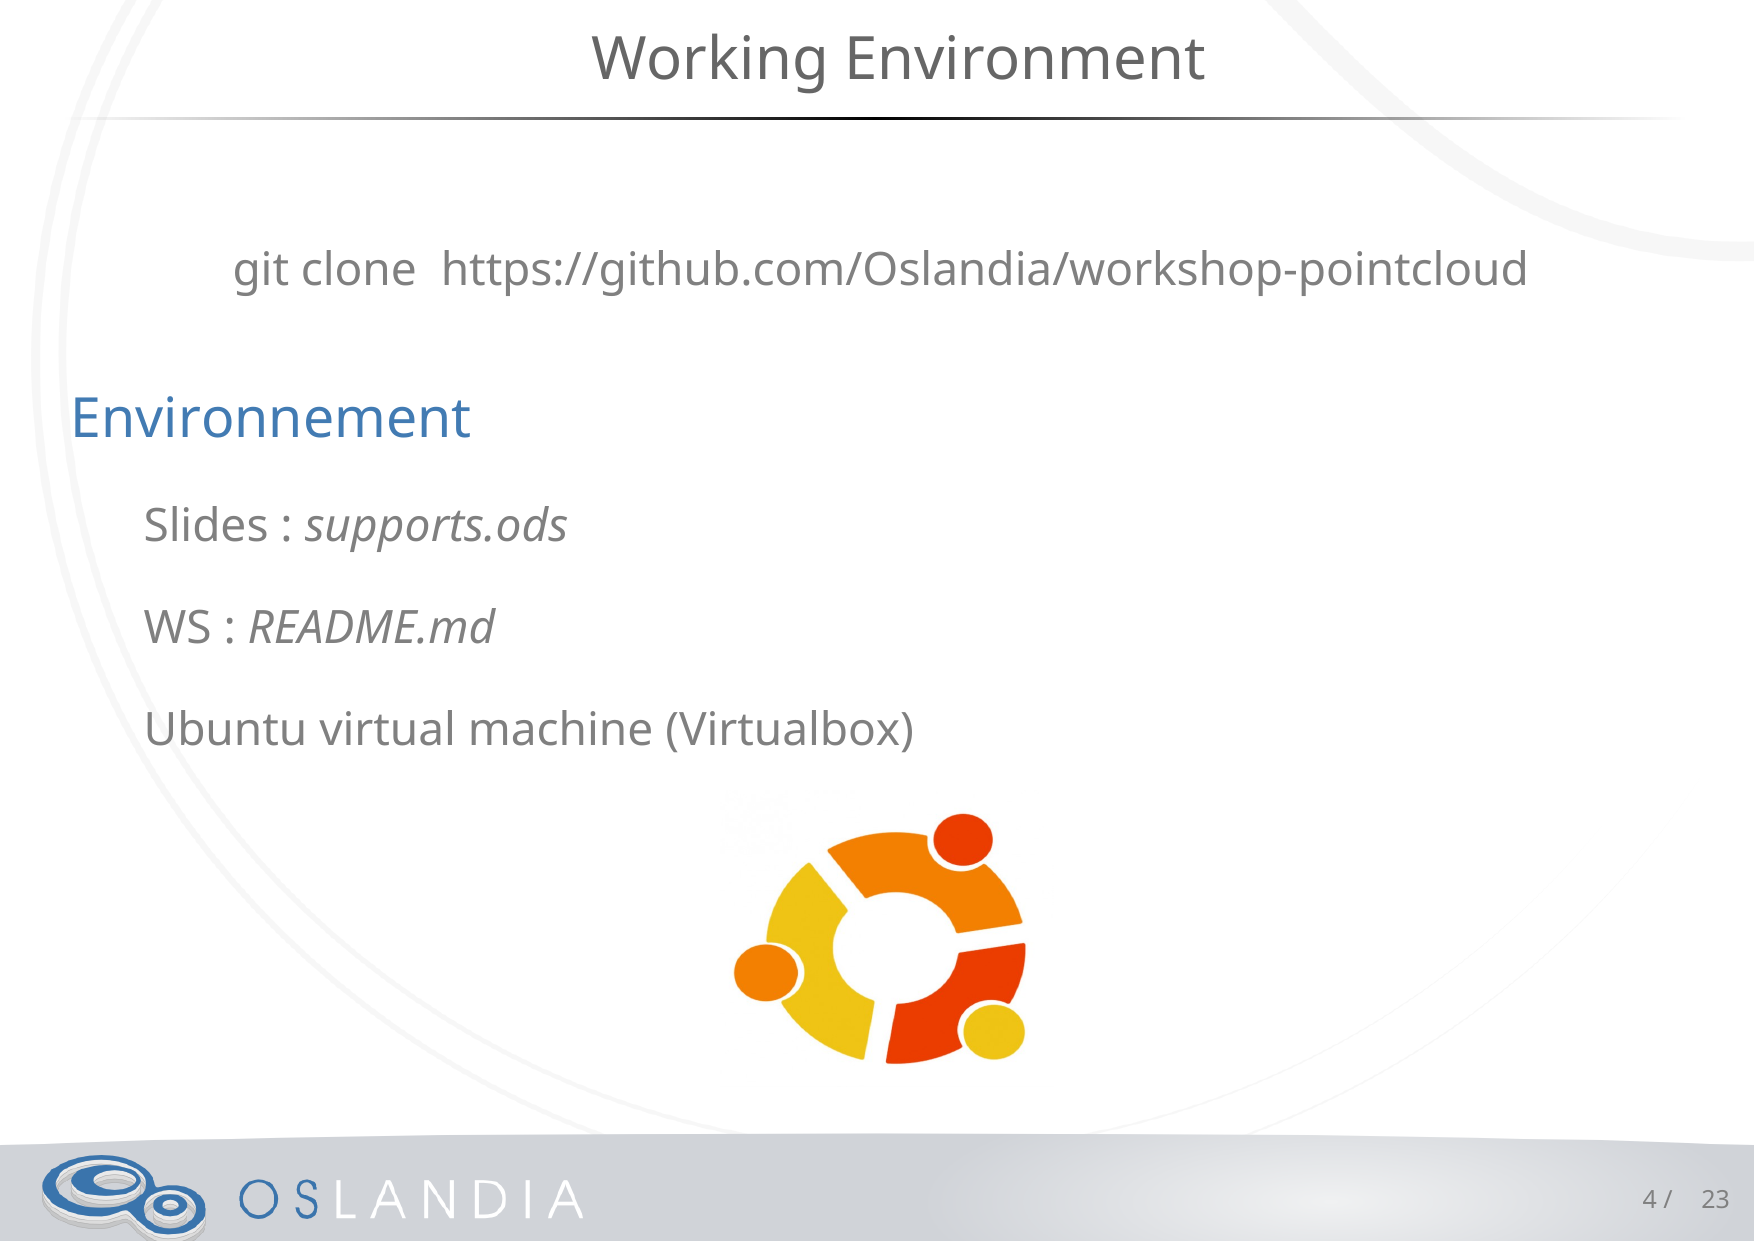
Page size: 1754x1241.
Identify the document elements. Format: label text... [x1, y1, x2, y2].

title Working Environment [31, 14, 1754, 98]
list git clone https://github.com/Oslandia/workshop-pointcloud [129, 236, 1654, 350]
picture [0, 0, 1754, 1241]
list Environnement Slides : supports.ods WS : README.md Ubuntu virtual machine (Virtualbox) [40, 377, 1713, 736]
